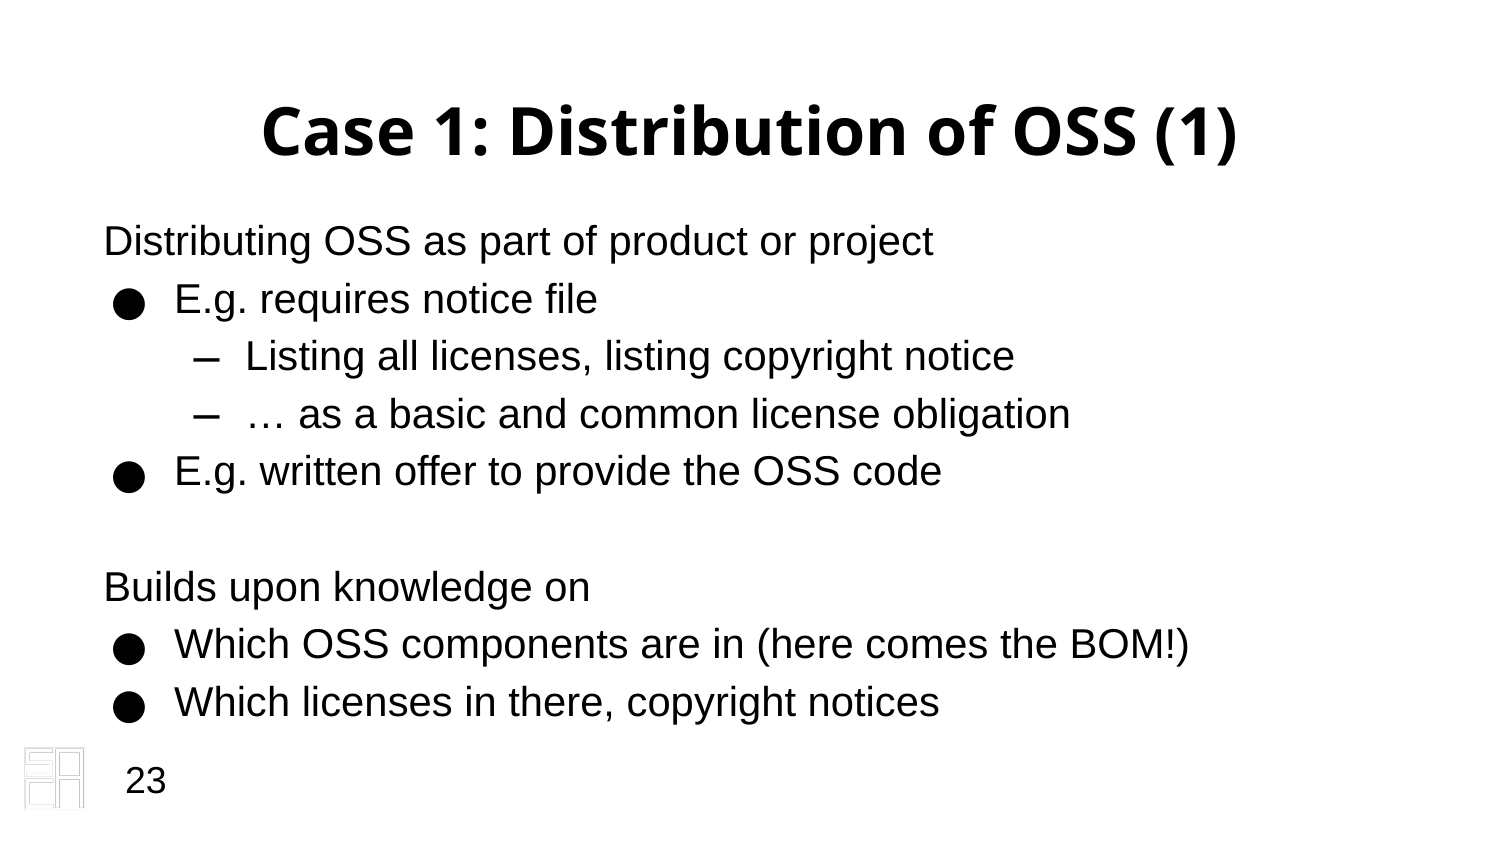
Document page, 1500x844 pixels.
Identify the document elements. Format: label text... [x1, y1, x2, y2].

text_box Case 1: Distribution of OSS (1) [74, 39, 1425, 169]
picture [23, 746, 86, 811]
text_box Distributing OSS as part of product or project E.g. requires notice file Listing all licenses, listing copyright notice … as a basic and common license obligation E.g. written offer to provide the OSS code Builds upon knowledge on Which OSS components are in (here comes the BOM!) Which licenses in there, copyright notices [88, 199, 1447, 633]
